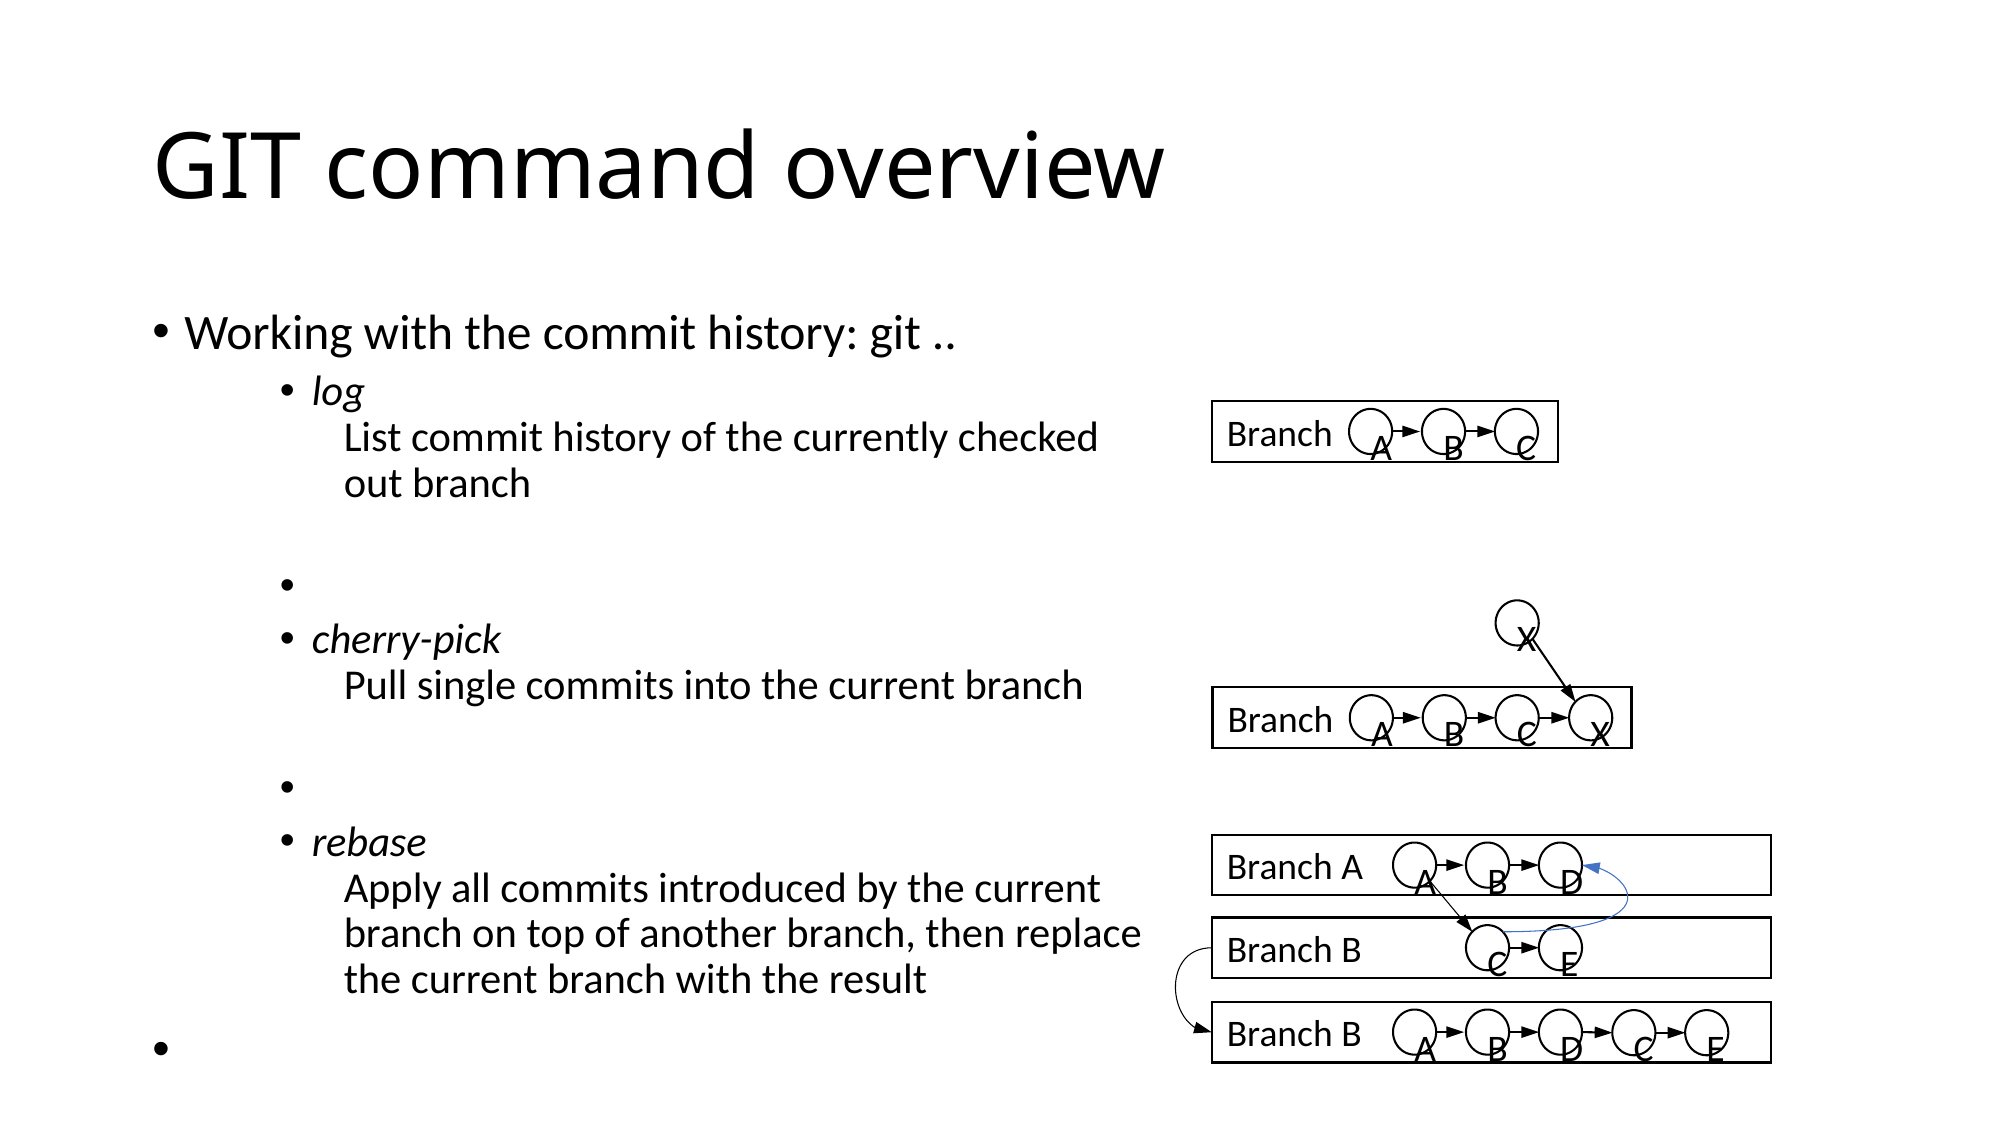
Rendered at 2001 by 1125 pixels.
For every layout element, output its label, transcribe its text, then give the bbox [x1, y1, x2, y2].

text_box A [1393, 1009, 1437, 1055]
text_box E [1538, 929, 1583, 971]
text_box D [1538, 1009, 1582, 1055]
text_box Branch B [1211, 917, 1771, 979]
text_box E [1548, 925, 1570, 929]
text_box A [1421, 874, 1428, 885]
text_box Branch [1211, 401, 1559, 462]
text_box B [1449, 725, 1458, 733]
text_box C [1494, 408, 1539, 455]
text_box A [1393, 842, 1437, 888]
text_box B [1421, 408, 1466, 455]
text_box E [1685, 1010, 1729, 1056]
text_box B [1493, 873, 1502, 881]
text_box A [1349, 408, 1393, 455]
text_box A [1349, 695, 1393, 741]
text_box A [1378, 726, 1385, 737]
text_box Branch [1212, 687, 1632, 749]
text_box X [1495, 600, 1539, 646]
list Working with the commit history: git .. log List commit history of the currently checked out branch cherry-pick Pull single commits into the current branch rebase Apply all commits introduced by the current branch on top of another branch, then replace the current branch with the result [137, 299, 1863, 1014]
text_box C [1495, 695, 1539, 741]
text_box Branch A [1211, 834, 1771, 896]
text_box B [1465, 1009, 1510, 1055]
text_box Branch B [1505, 932, 1544, 947]
text_box C [1612, 1010, 1656, 1056]
text_box C [1465, 925, 1510, 971]
text_box Branch B [1467, 917, 1606, 931]
text_box D [1566, 1040, 1578, 1054]
text_box D [1538, 842, 1583, 888]
text_box X [1569, 695, 1613, 741]
text_box B [1493, 1040, 1502, 1048]
text_box Branch B [1211, 1001, 1771, 1063]
text_box A [1377, 440, 1384, 451]
title GIT command overview [137, 59, 1863, 278]
text_box B [1449, 735, 1457, 740]
text_box B [1465, 842, 1510, 888]
text_box A [1421, 1041, 1428, 1052]
text_box B [1422, 695, 1466, 741]
text_box B [1449, 439, 1458, 447]
text_box D [1566, 873, 1578, 887]
